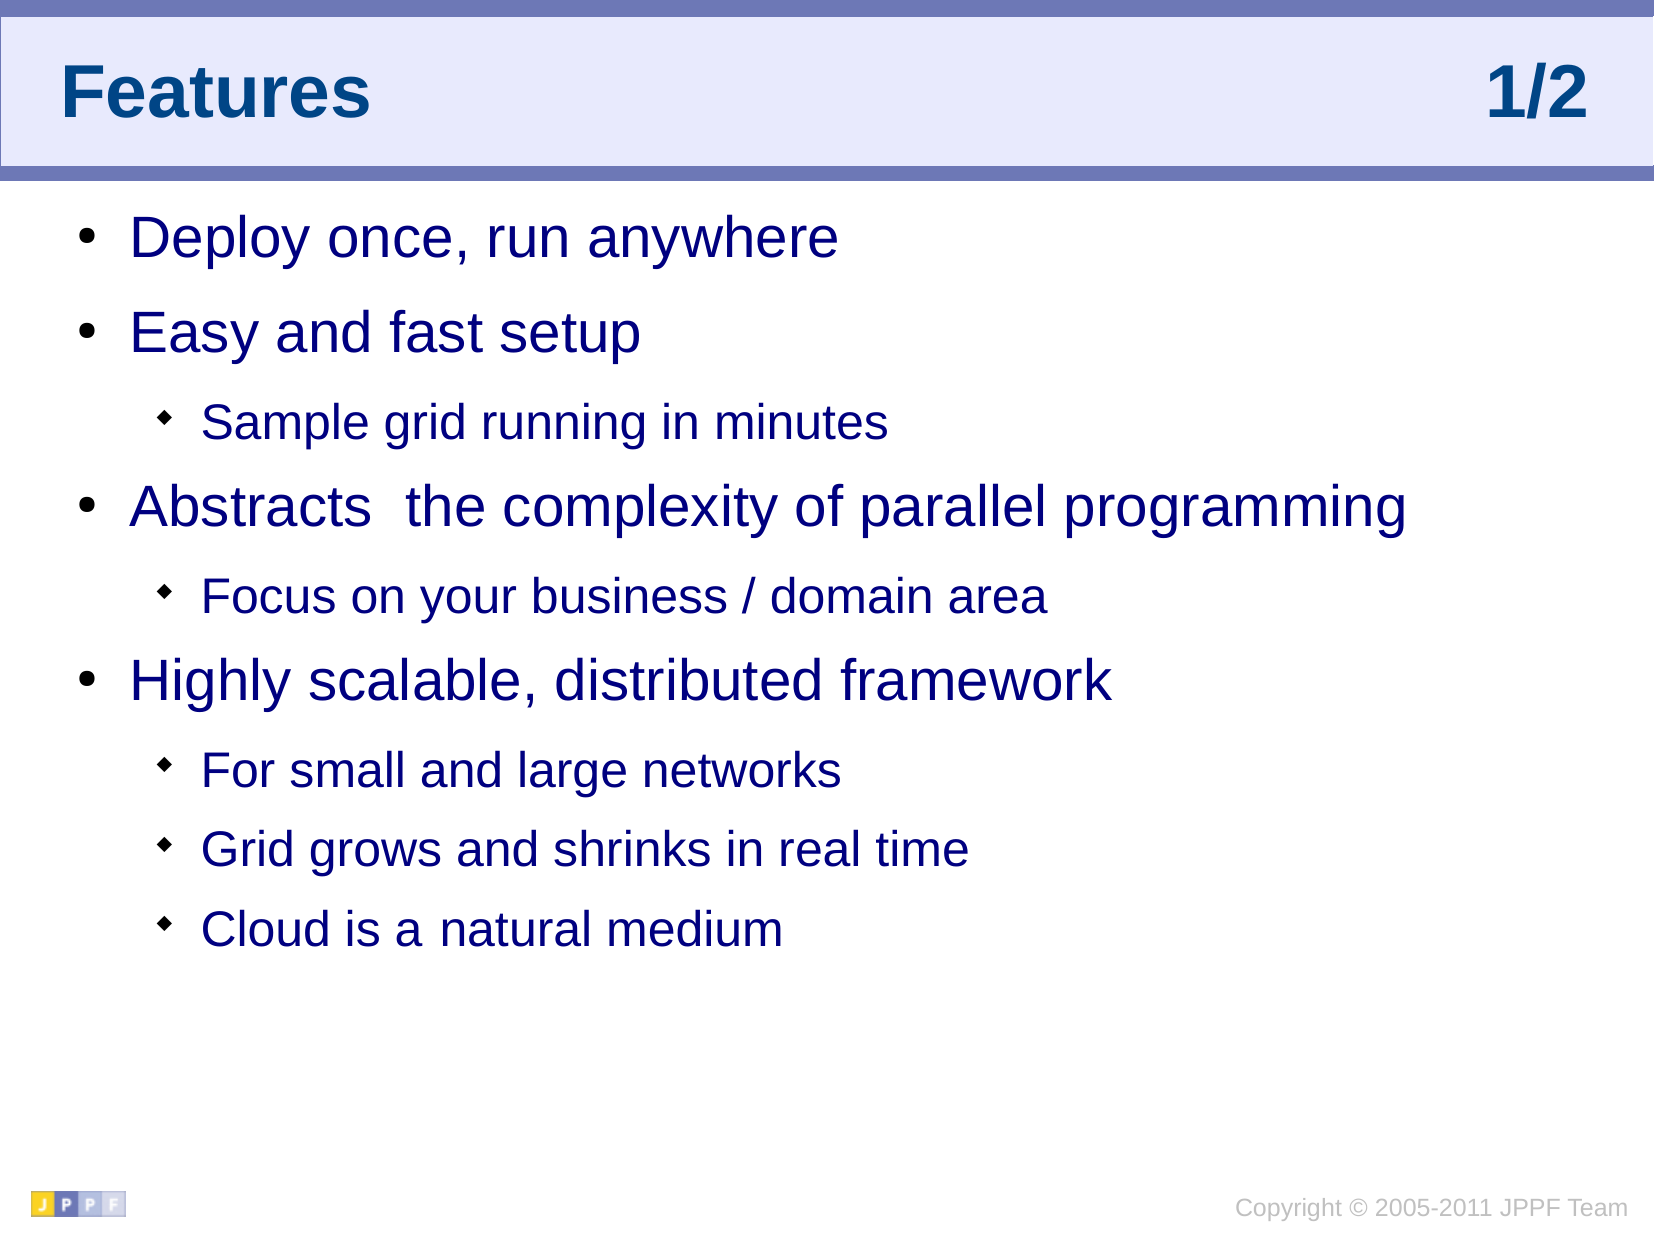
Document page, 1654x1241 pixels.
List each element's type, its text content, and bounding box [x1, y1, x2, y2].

title Features 1/2 [0, 16, 1653, 167]
picture [0, 181, 1654, 1241]
list Deploy once, run anywhere Easy and fast setup Sample grid running in minutes Abstracts the complexity of parallel programming Focus on your business / domain area Highly scalable, distributed framework For small and large networks Grid grows and shrinks in real time Cloud is a natural medium [58, 205, 1589, 1125]
